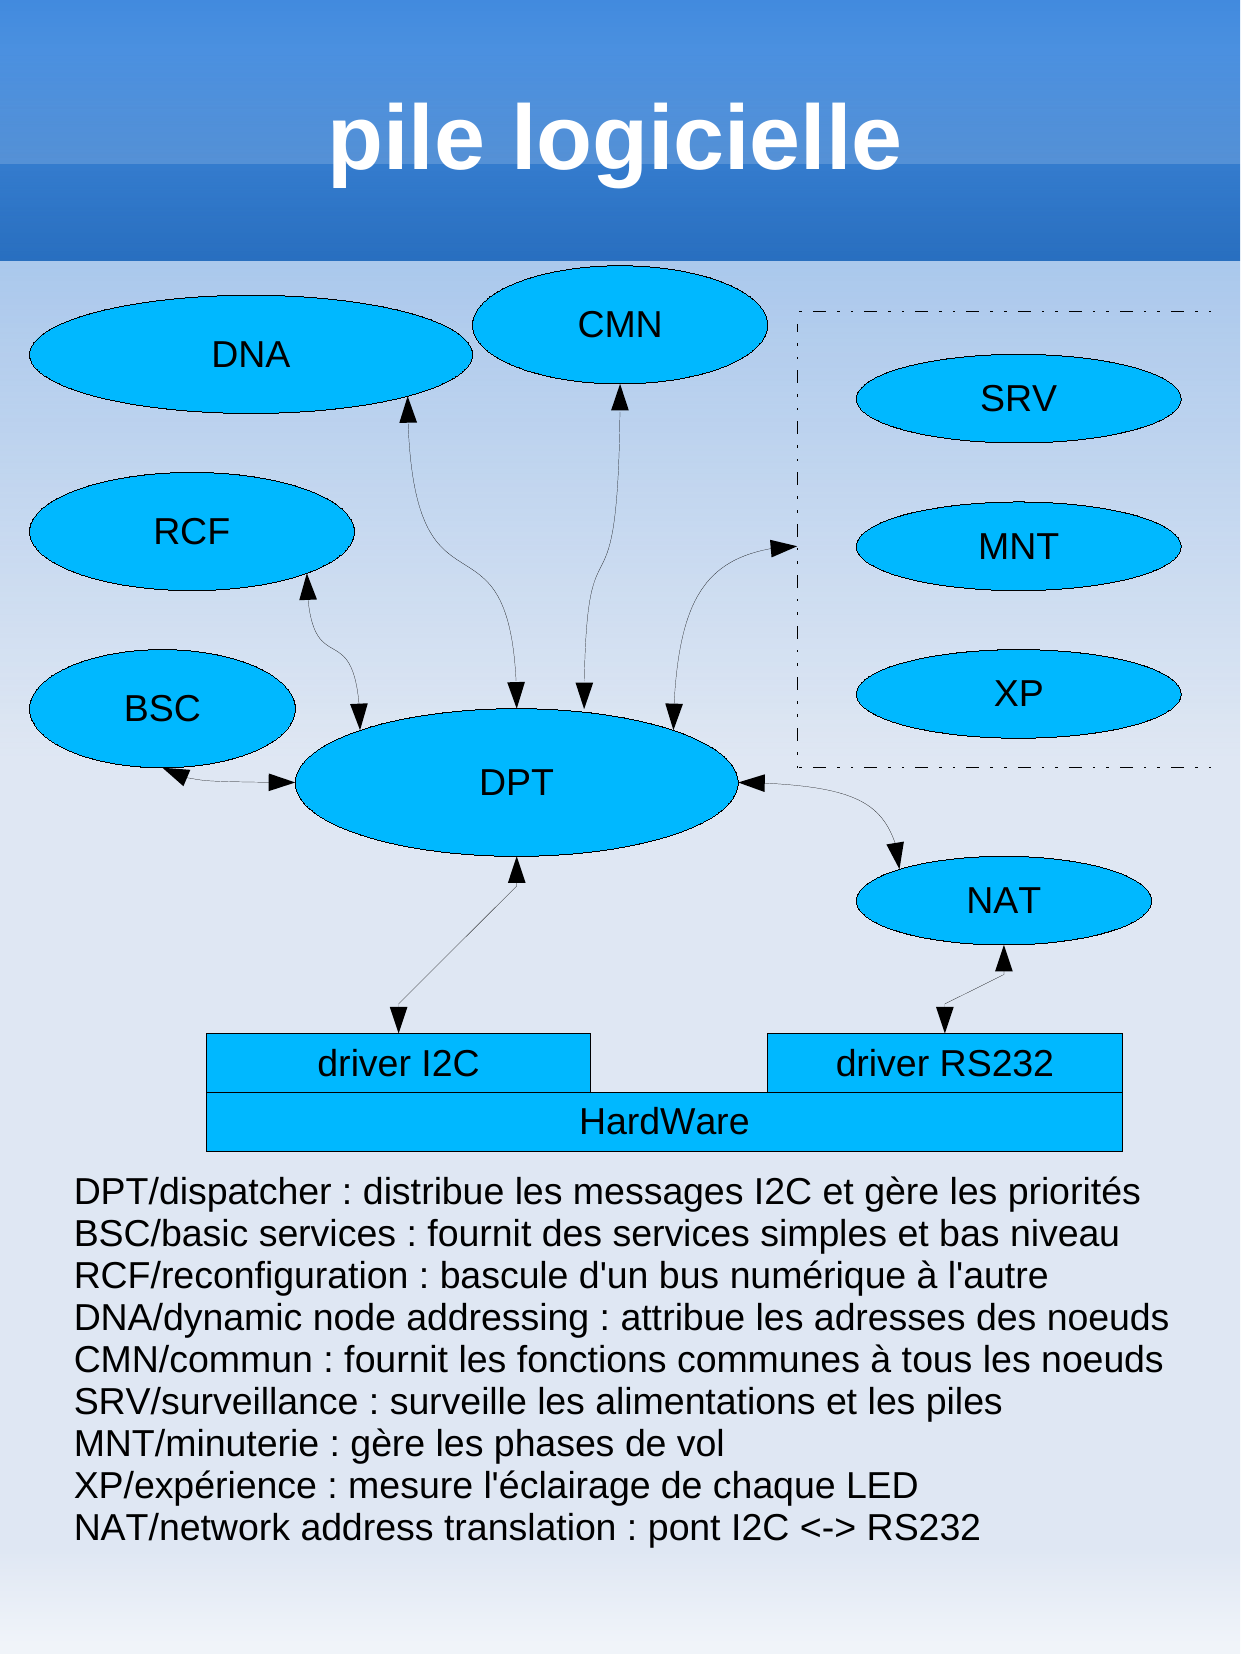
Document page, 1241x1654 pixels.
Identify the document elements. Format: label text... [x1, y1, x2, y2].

text_box DNA [29, 295, 473, 414]
text_box MNT [856, 501, 1182, 591]
text_box SRV [856, 354, 1182, 443]
text_box CMN [472, 265, 768, 384]
text_box NAT [856, 856, 1152, 945]
text_box HardWare [206, 1092, 1123, 1152]
text_box XP [856, 649, 1182, 739]
text_box driver RS232 [767, 1033, 1123, 1093]
picture [0, 0, 1241, 1654]
text_box BSC [29, 649, 296, 768]
text_box RCF [29, 472, 355, 591]
text_box driver I2C [206, 1033, 591, 1093]
text_box DPT [295, 708, 739, 857]
title pile logicielle [57, 0, 1174, 277]
text_box DPT/dispatcher : distribue les messages I2C et gère les priorités BSC/basic services : fournit des services simples et bas niveau RCF/reconfiguration : bascule d'un bus numérique à l'autre DNA/dynamic node addressing : attribue les adresses des noeuds CMN/commun : fournit les fonctions communes à tous les noeuds SRV/surveillance : surveille les alimentations et les piles MNT/minuterie : gère les phases de vol XP/expérience : mesure l'éclairage de chaque LED NAT/network address translation : pont I2C <-> RS232 [59, 1163, 1211, 1556]
